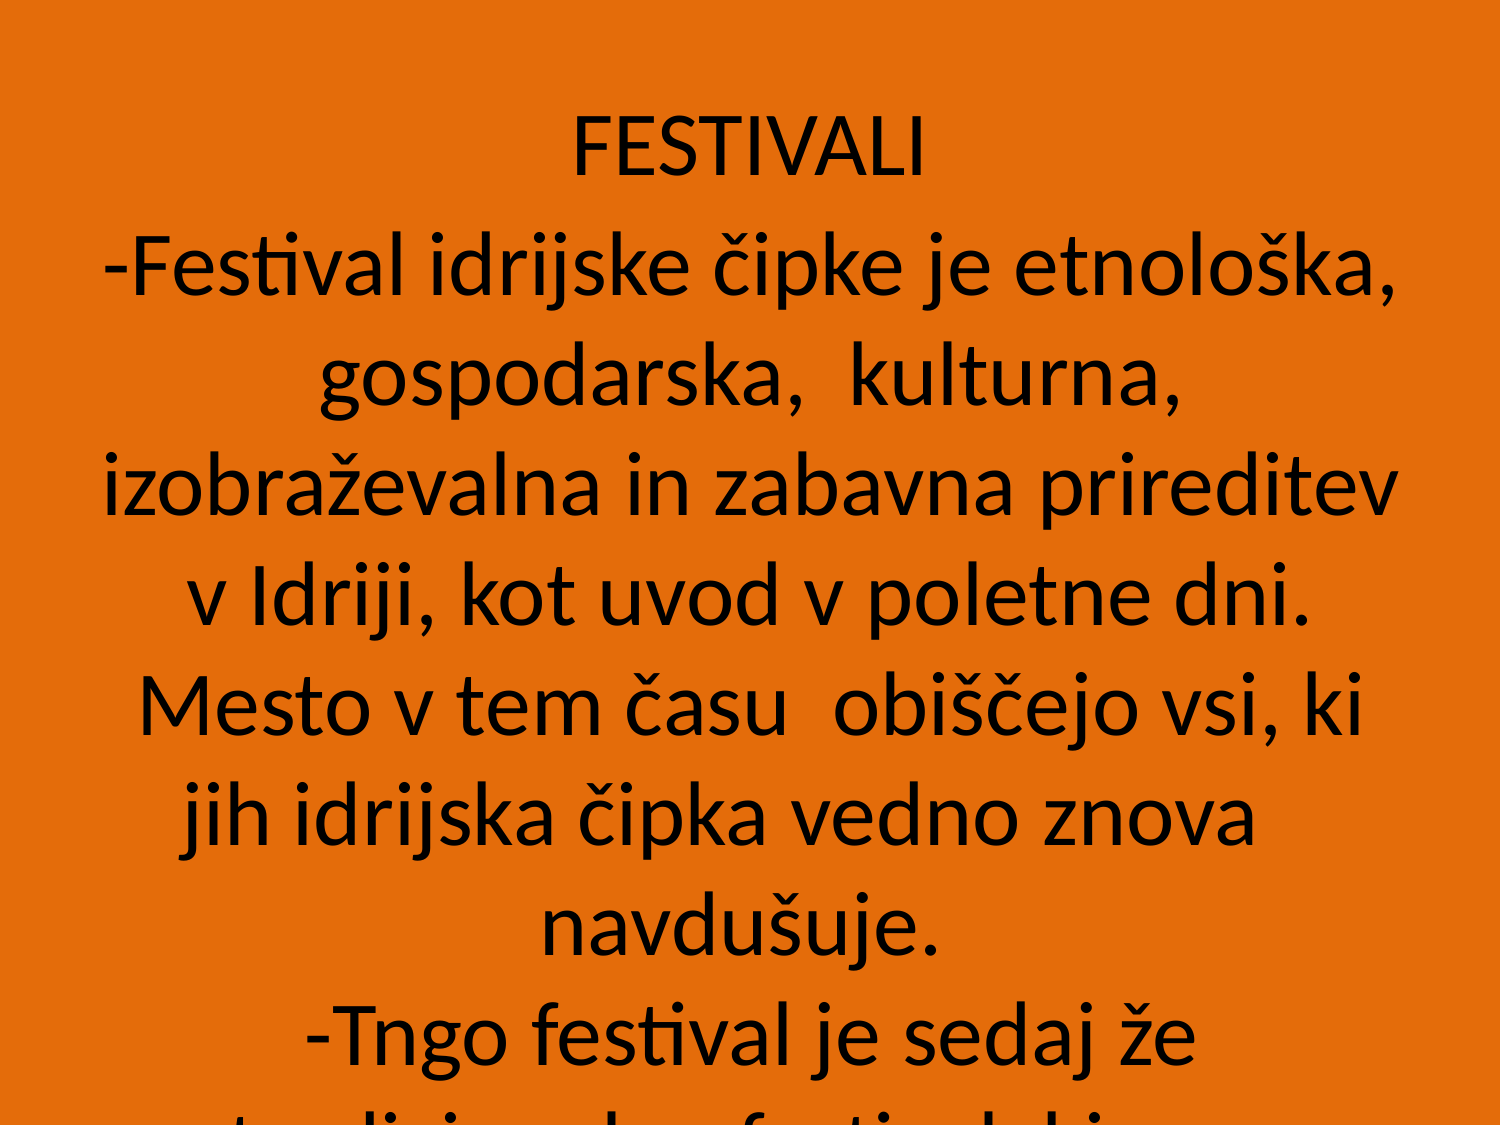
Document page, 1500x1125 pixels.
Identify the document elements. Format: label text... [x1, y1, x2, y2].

title FESTIVALI [75, 45, 1426, 233]
title -Festival idrijske čipke je etnološka, gospodarska, kulturna, izobraževalna in zabavna prireditev v Idriji, kot uvod v poletne dni. Mesto v tem času obiščejo vsi, ki jih idrijska čipka vedno znova navdušuje. -Tngo festival je sedaj že tradicionalen festival, ki ga v mesecu juliju organizira DGLG (Društvo glasbenikov in ljubiteljev glasbe). Festival običajno gosti različne glasbene izvajalce, še nepriznane, tiste, ki si glasbeno pot šele utirajo, pa tudi tiste, ki so znani po Sloveniji in svetu. [76, 196, 1427, 1125]
